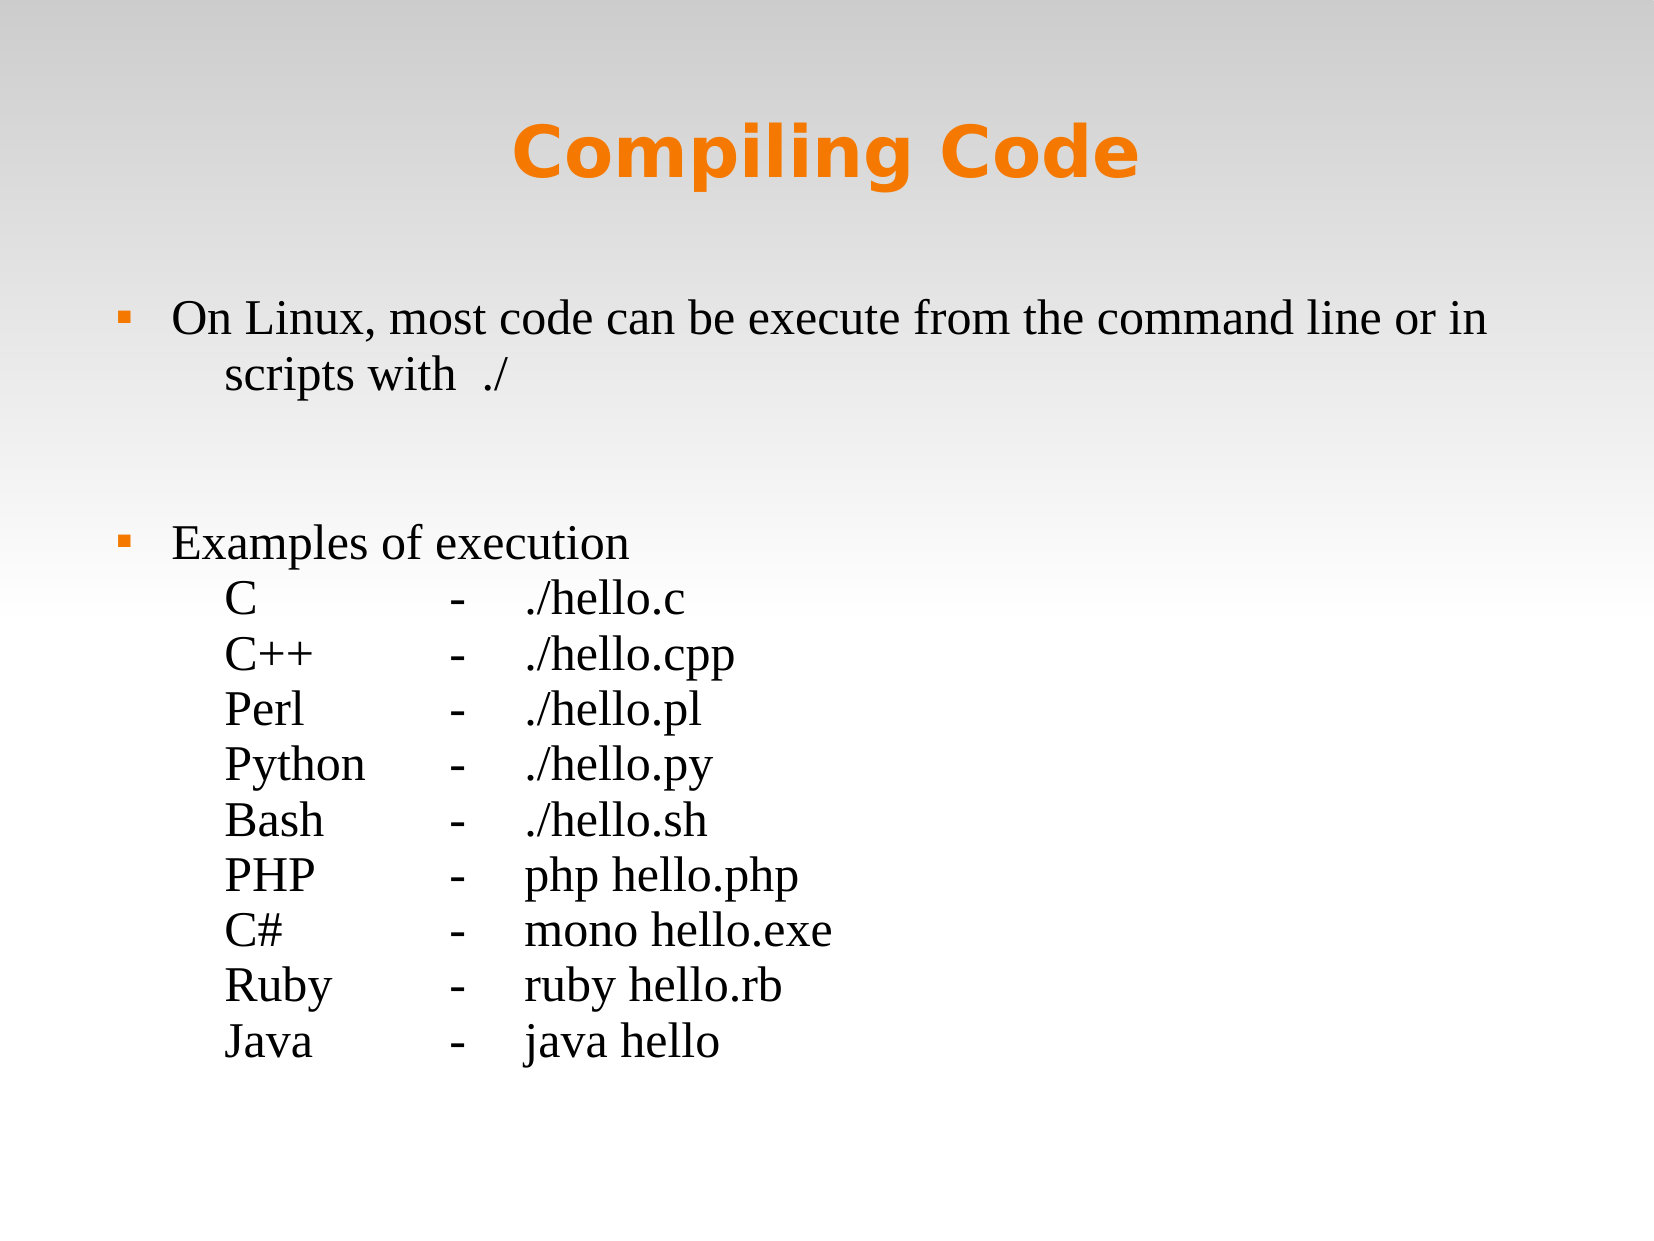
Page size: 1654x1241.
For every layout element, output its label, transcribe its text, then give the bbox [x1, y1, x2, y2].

list On Linux, most code can be execute from the command line or in scripts with ./ Examples of execution C - ./hello.c C++ - ./hello.cpp Perl - ./hello.pl Python - ./hello.py Bash - ./hello.sh PHP - php hello.php C# - mono hello.exe Ruby - ruby hello.rb Java - java hello [82, 290, 1571, 1196]
title Compiling Code [82, 49, 1571, 257]
